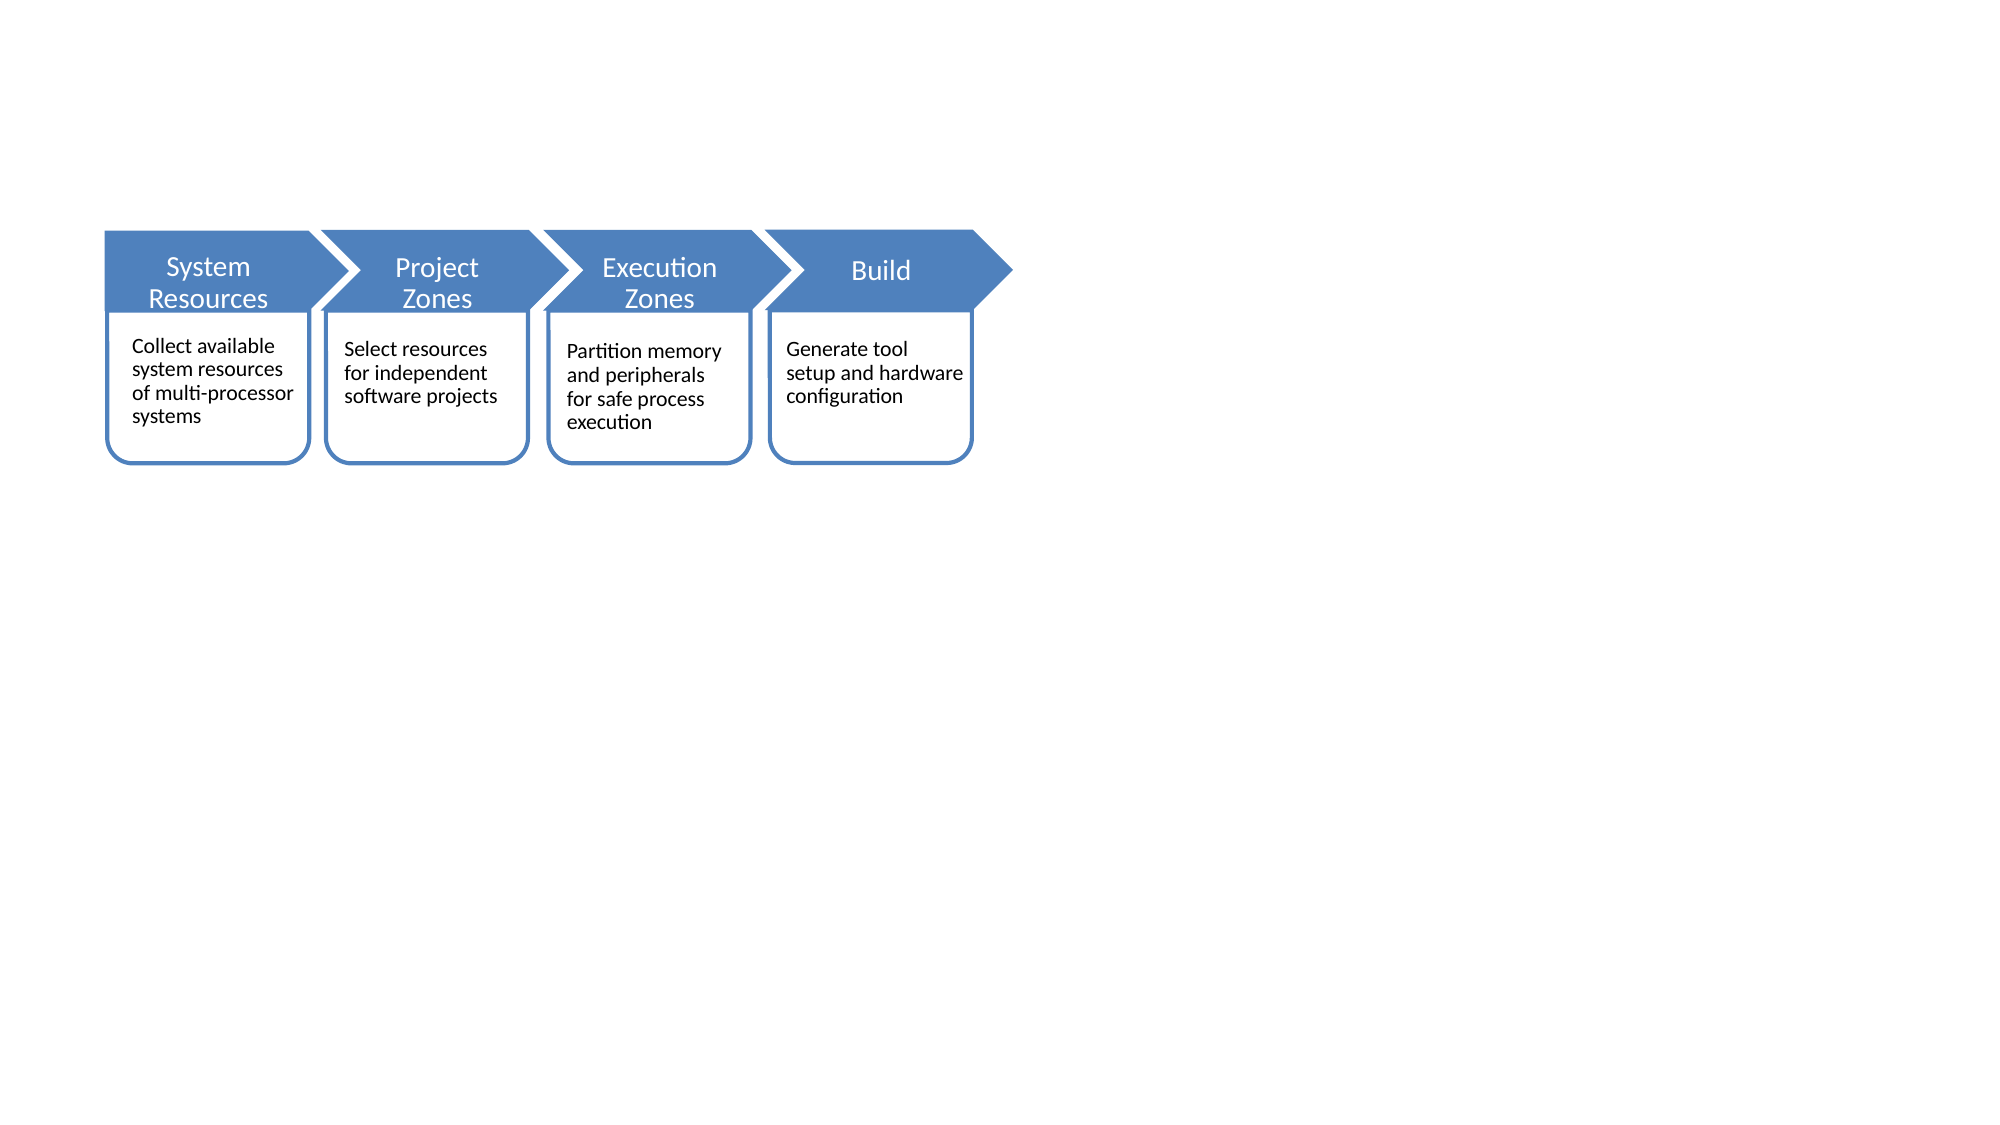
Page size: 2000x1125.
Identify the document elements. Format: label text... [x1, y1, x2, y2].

text_box Select resources for independent software projects [316, 326, 535, 420]
text_box [544, 292, 770, 338]
text_box Build [770, 251, 993, 292]
text_box [765, 292, 991, 326]
text_box Generate tool setup and hardware configuration [758, 326, 977, 420]
text_box System Resources [109, 250, 308, 291]
text_box Partition memory and peripherals for safe process execution [539, 338, 758, 432]
text_box [544, 230, 772, 251]
text_box [108, 447, 308, 464]
text_box [769, 420, 972, 463]
text_box Collect available system resources of multi-processor systems [104, 316, 308, 447]
text_box [321, 292, 547, 326]
text_box [548, 432, 751, 464]
text_box Project Zones [326, 251, 548, 292]
text_box [325, 420, 528, 464]
text_box Execution Zones [548, 251, 770, 292]
text_box [105, 231, 329, 446]
text_box [765, 230, 1013, 290]
text_box [321, 230, 550, 251]
